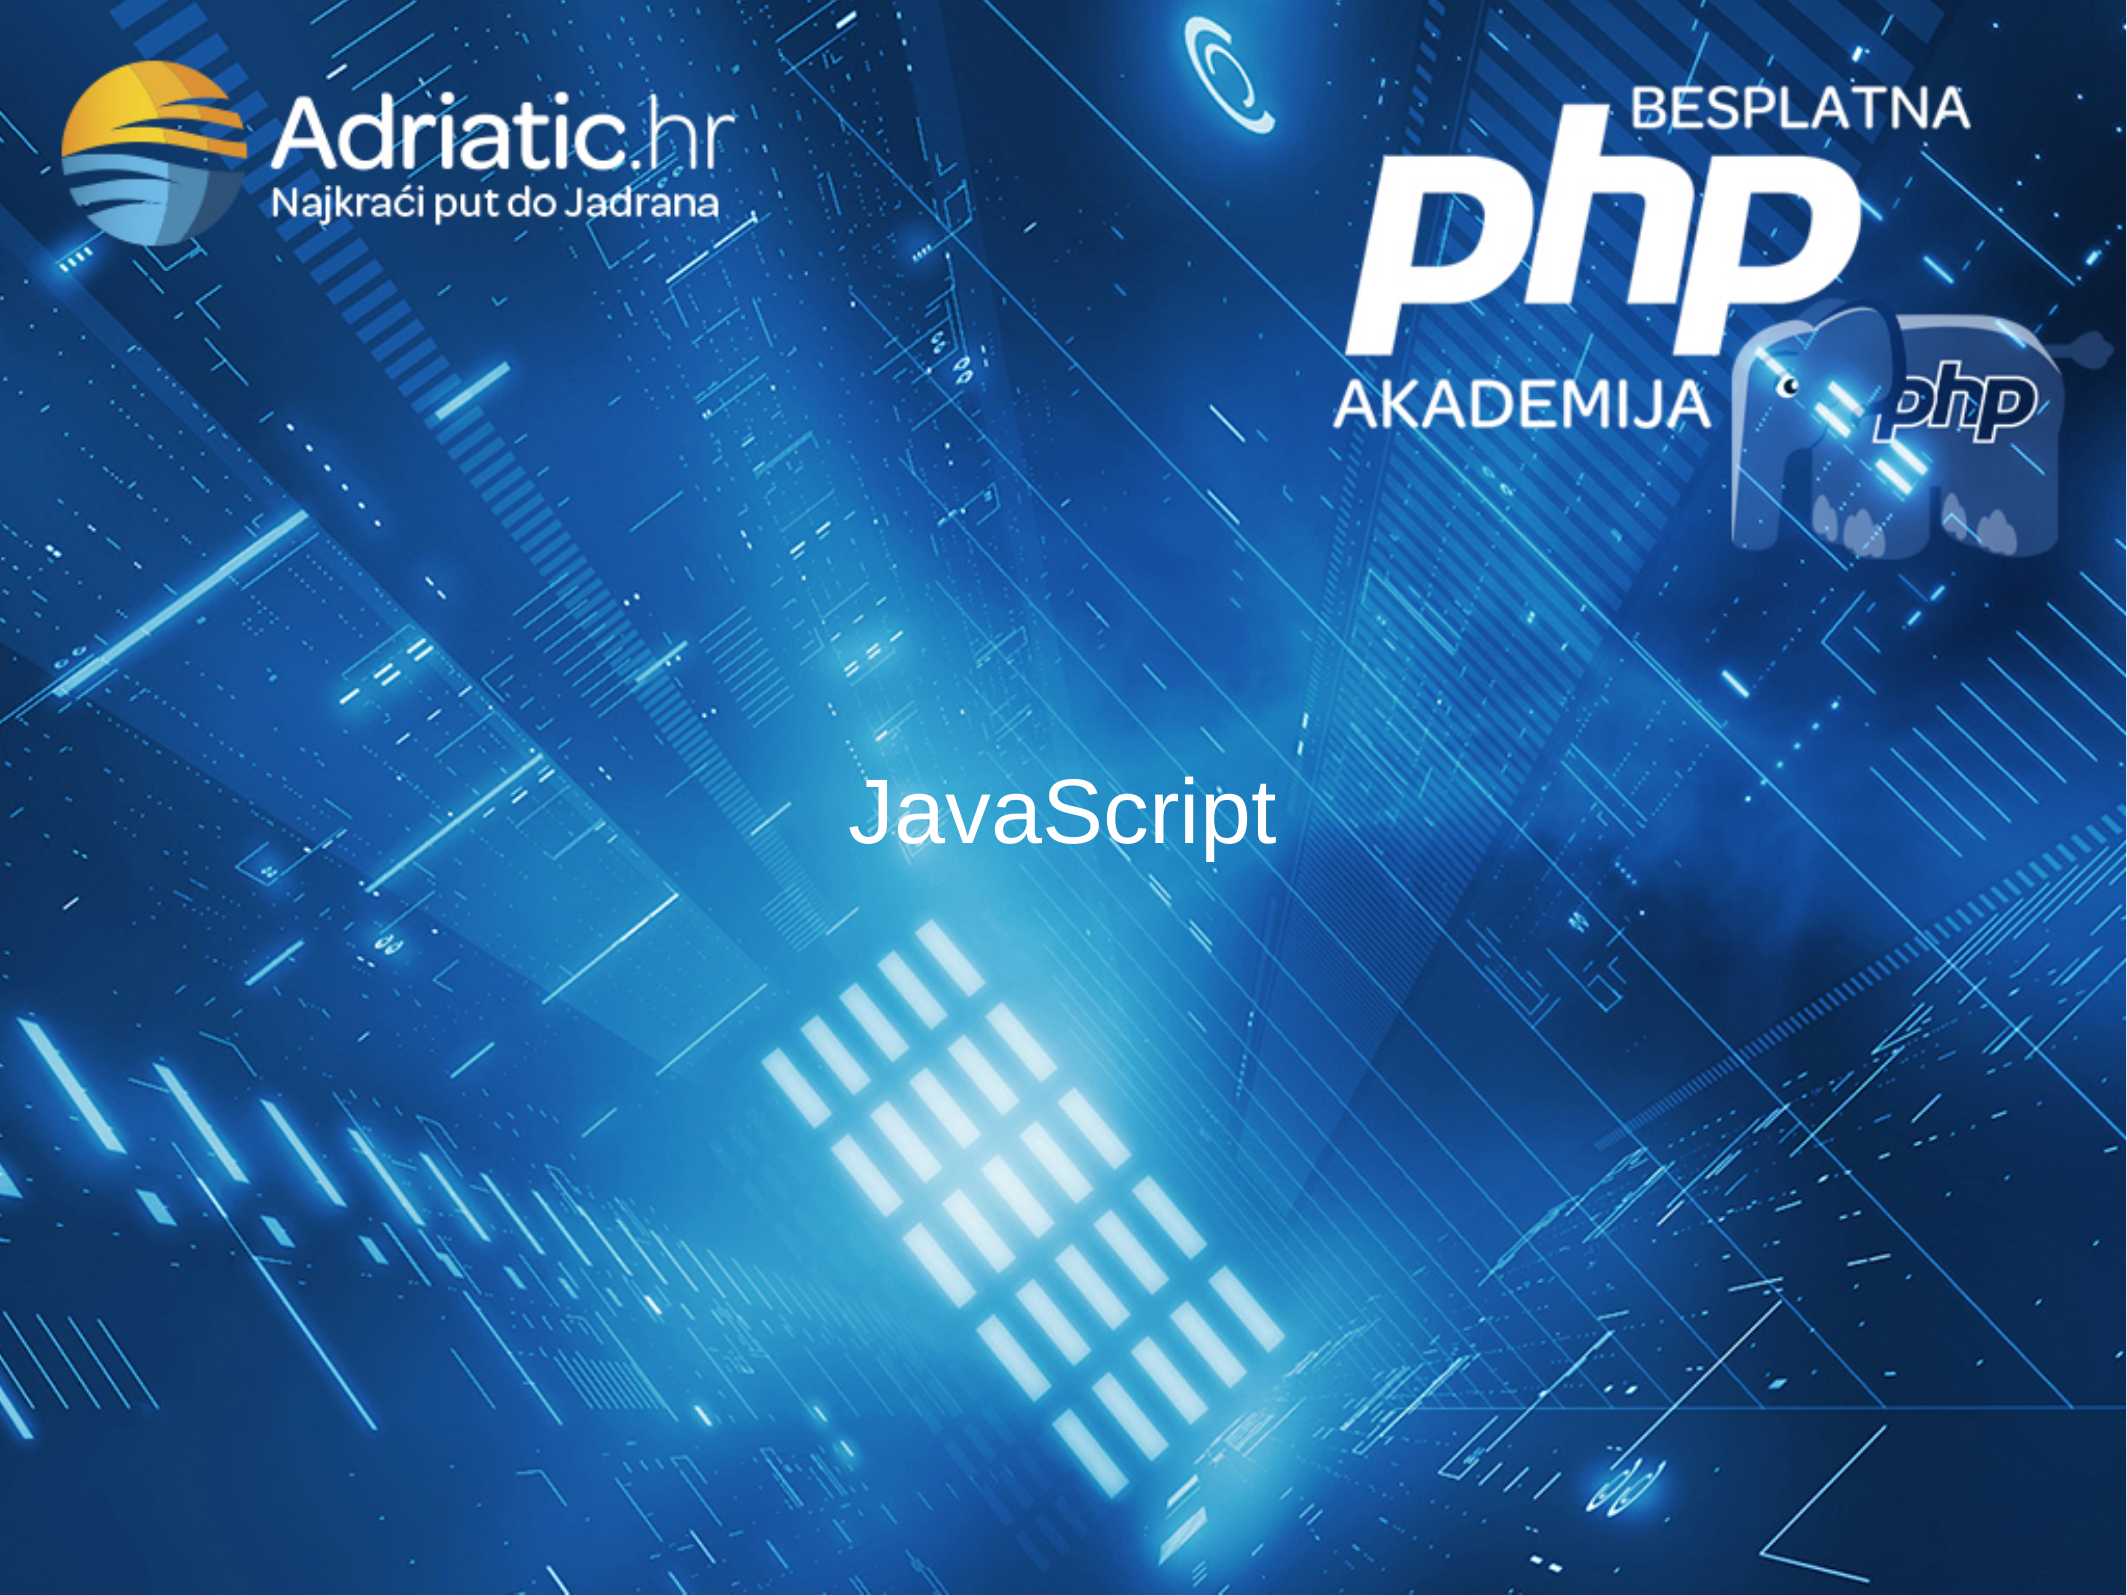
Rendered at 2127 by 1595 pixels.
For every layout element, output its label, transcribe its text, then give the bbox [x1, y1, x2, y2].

picture [0, 0, 2127, 1595]
title JavaScript [106, 678, 2020, 945]
